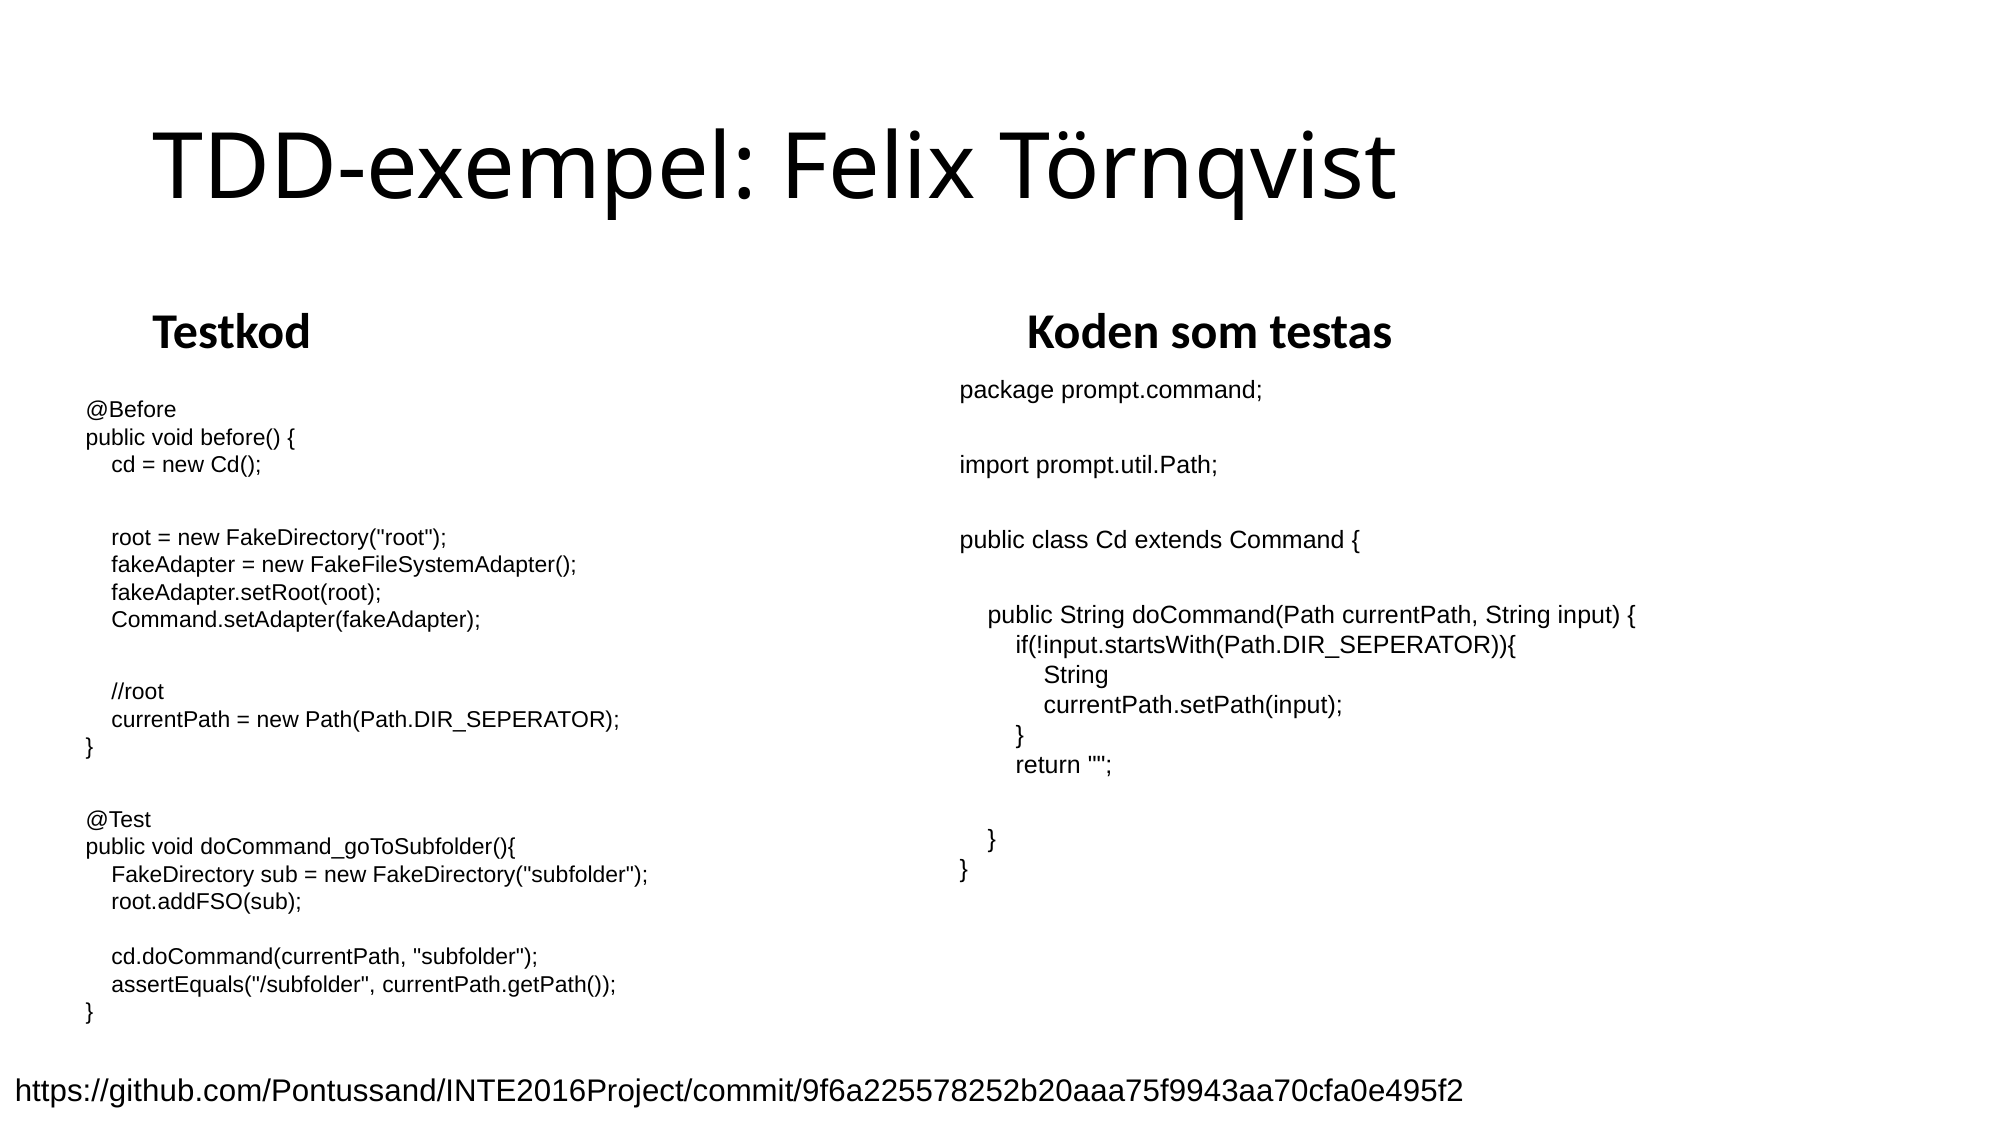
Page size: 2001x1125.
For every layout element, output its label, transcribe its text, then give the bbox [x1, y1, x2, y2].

text_box Testkod [137, 231, 780, 366]
text_box @Before public void before() { cd = new Cd(); root = new FakeDirectory("root"); fakeAdapter = new FakeFileSystemAdapter(); fakeAdapter.setRoot(root); Command.setAdapter(fakeAdapter); //root currentPath = new Path(Path.DIR_SEPERATOR); } @Test public void doCommand_goToSubfolder(){ FakeDirectory sub = new FakeDirectory("subfolder"); root.addFSO(sub); cd.doCommand(currentPath, "subfolder"); assertEquals("/subfolder", currentPath.getPath()); } [70, 387, 756, 938]
text_box https://github.com/Pontussand/INTE2016Project/commit/9f6a225578252b20aaa75f9943aa70cfa0e495f2 [0, 1062, 1517, 1124]
text_box Koden som testas [1012, 231, 1863, 366]
text_box package prompt.command; import prompt.util.Path; public class Cd extends Command { public String doCommand(Path currentPath, String input) { if(!input.startsWith(Path.DIR_SEPERATOR)){ String currentPath.setPath(input); } return ""; } } [944, 366, 1949, 1081]
text_box TDD-exempel: Felix Törnqvist [137, 59, 1863, 277]
